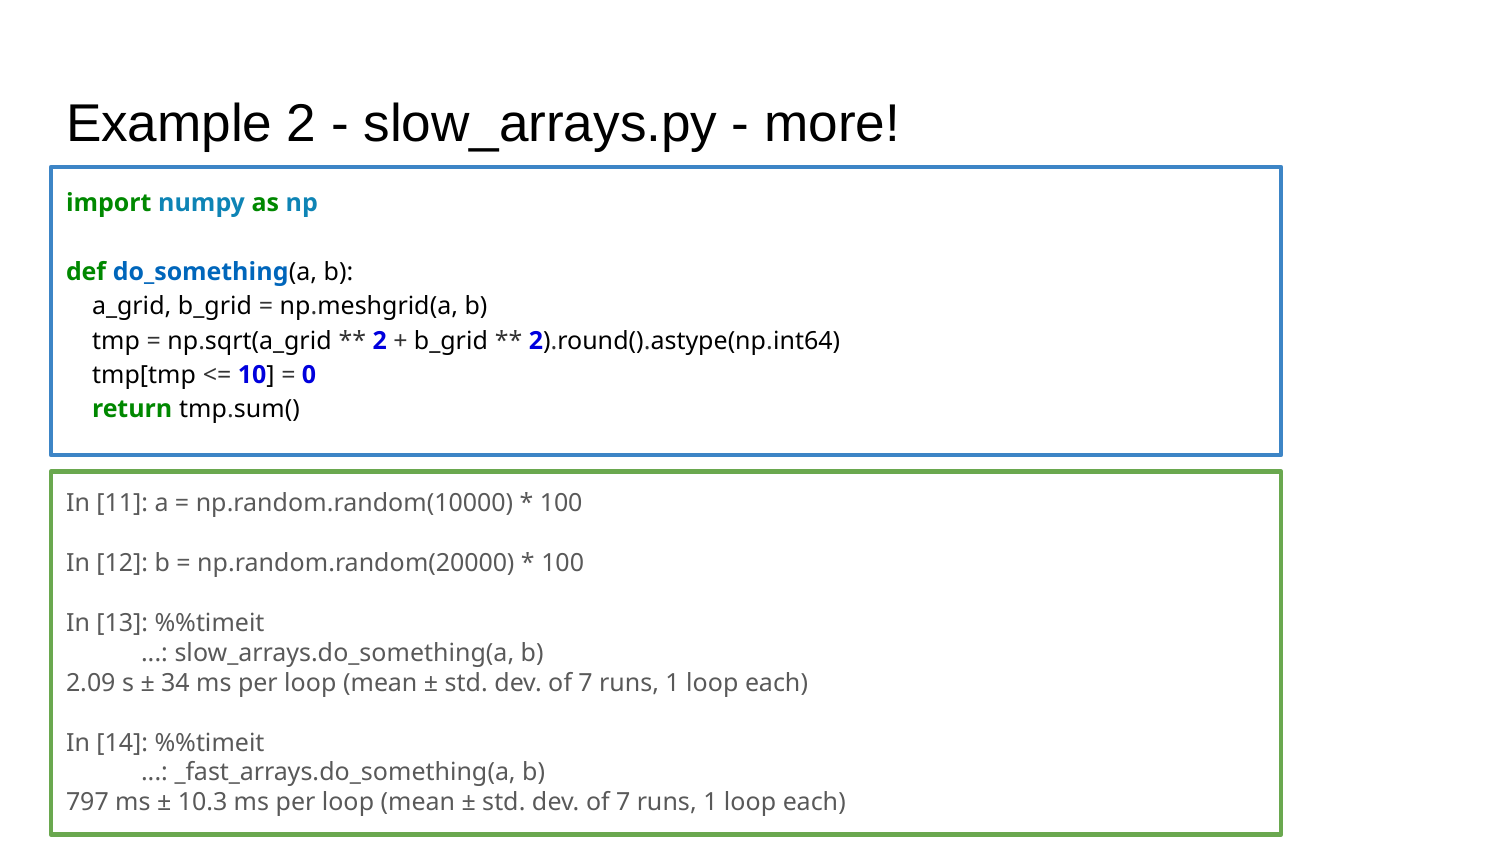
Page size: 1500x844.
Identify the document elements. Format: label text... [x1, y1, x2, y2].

title Example 2 - slow_arrays.py - more! [51, 72, 1449, 167]
list import numpy as np def do_something(a, b): a_grid, b_grid = np.meshgrid(a, b) tmp = np.sqrt(a_grid ** 2 + b_grid ** 2).round().astype(np.int64) tmp[tmp <= 10] = 0 return tmp.sum() [51, 166, 1281, 455]
text_box In [11]: a = np.random.random(10000) * 100 In [12]: b = np.random.random(20000) * 100 In [13]: %%timeit ...: slow_arrays.do_something(a, b) 2.09 s ± 34 ms per loop (mean ± std. dev. of 7 runs, 1 loop each) In [14]: %%timeit ...: _fast_arrays.do_something(a, b) 797 ms ± 10.3 ms per loop (mean ± std. dev. of 7 runs, 1 loop each) [51, 471, 1281, 835]
